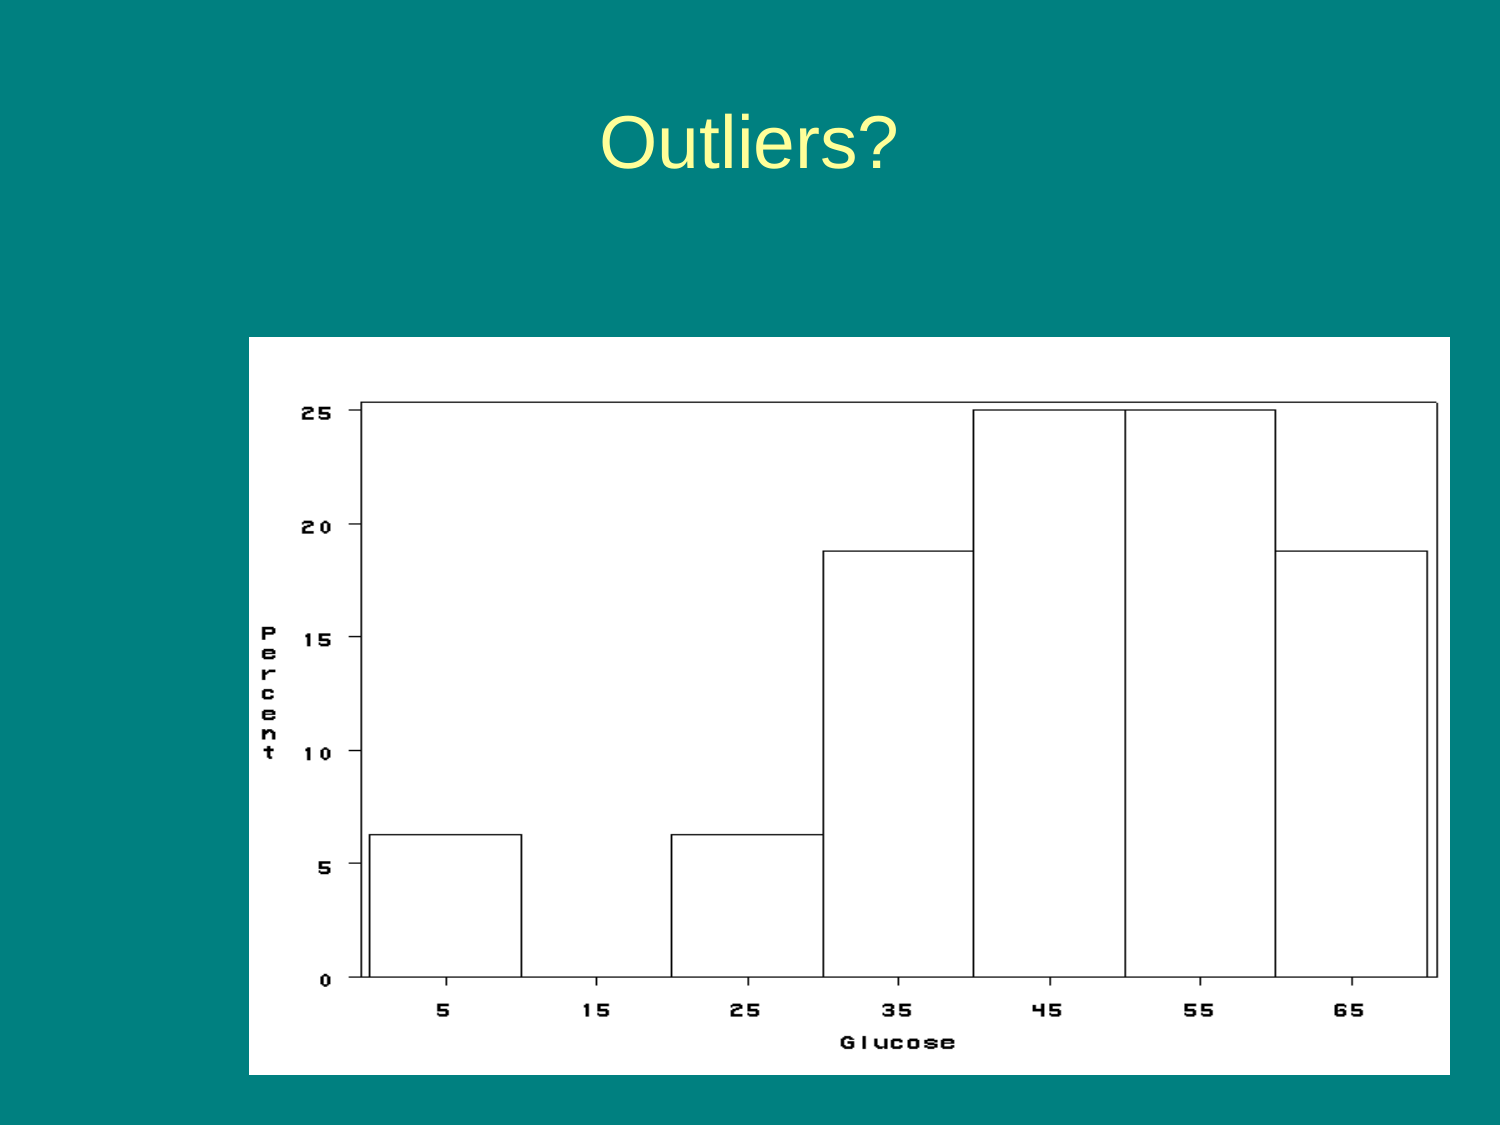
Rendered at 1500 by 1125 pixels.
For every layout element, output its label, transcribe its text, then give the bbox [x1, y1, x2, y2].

title Outliers? [75, 45, 1425, 233]
picture [249, 337, 1450, 1075]
